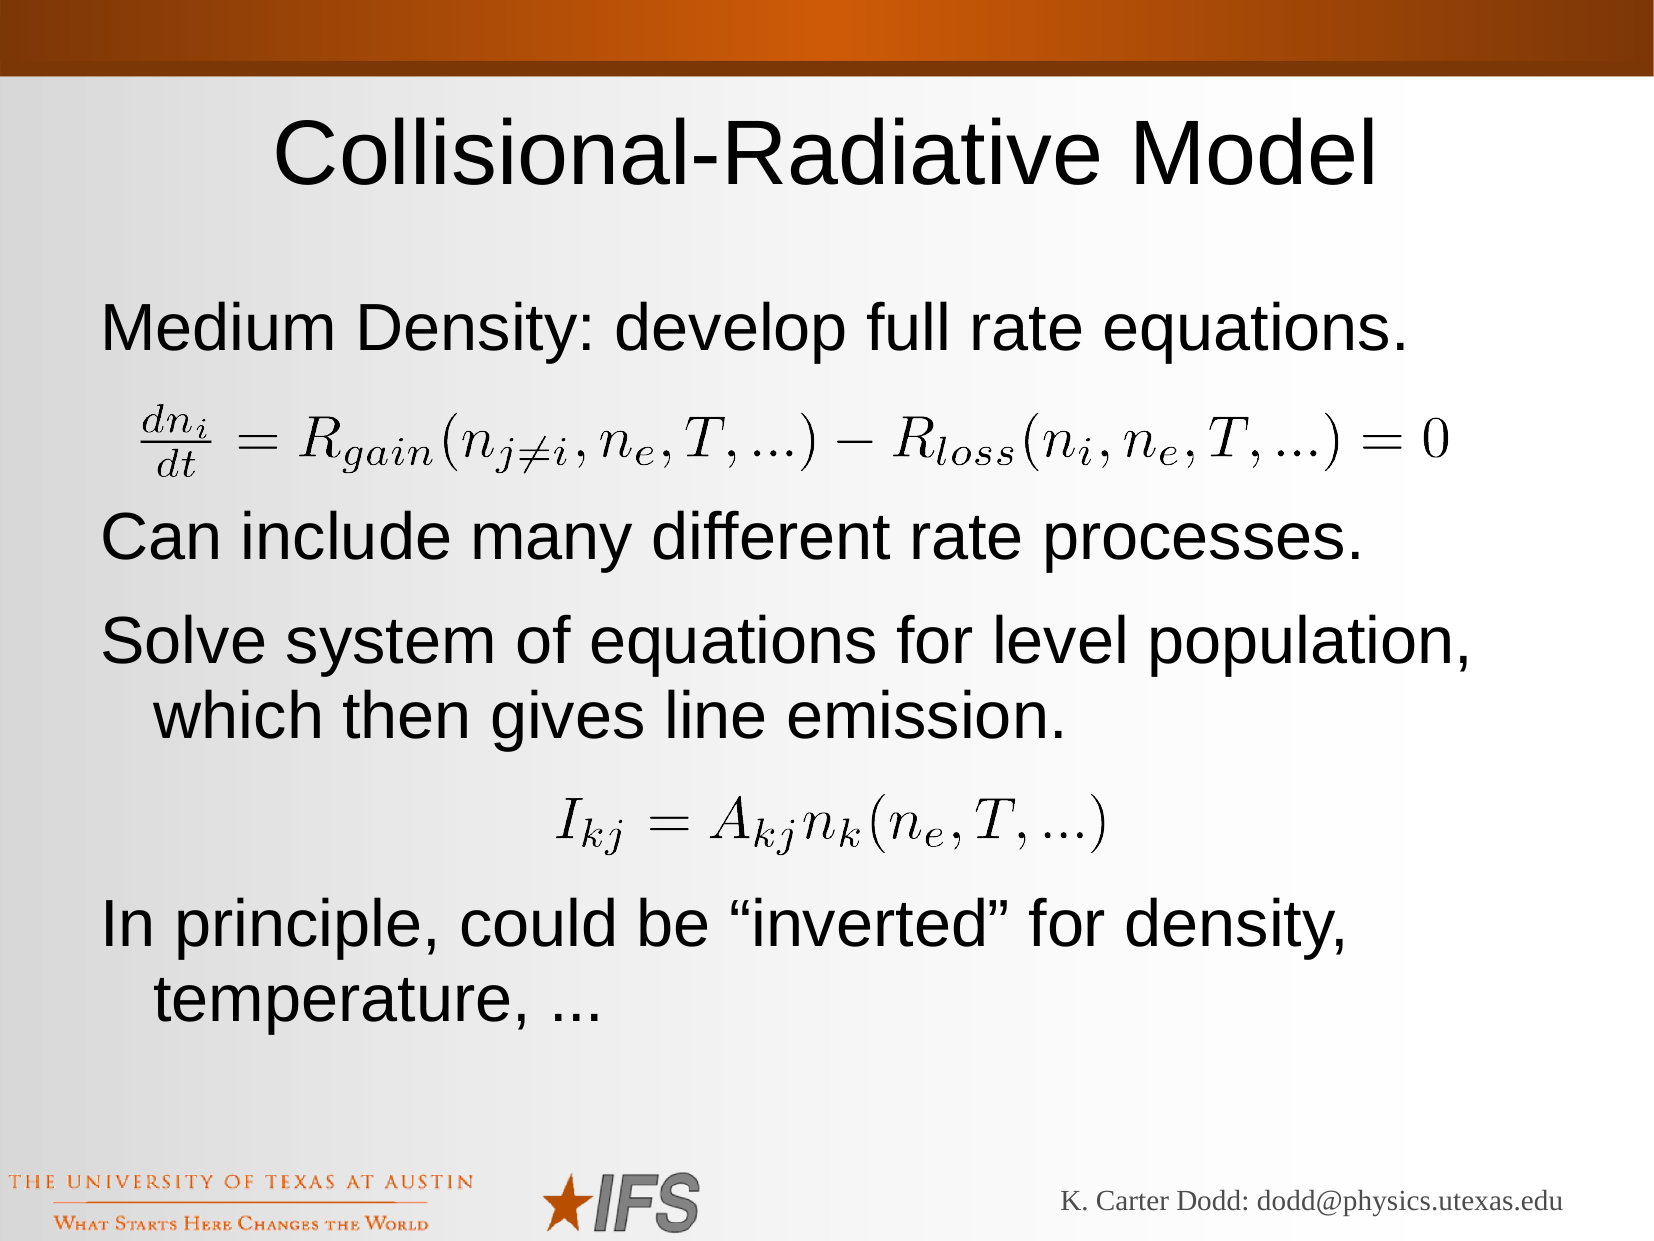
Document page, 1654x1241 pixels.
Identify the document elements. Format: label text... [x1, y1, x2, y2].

picture [0, 0, 1654, 1241]
list Medium Density: develop full rate equations. Can include many different rate processes. Solve system of equations for level population, which then gives line emission. In principle, could be “inverted” for density, temperature, ... [82, 290, 1571, 1109]
title Collisional-Radiative Model [82, 49, 1571, 257]
